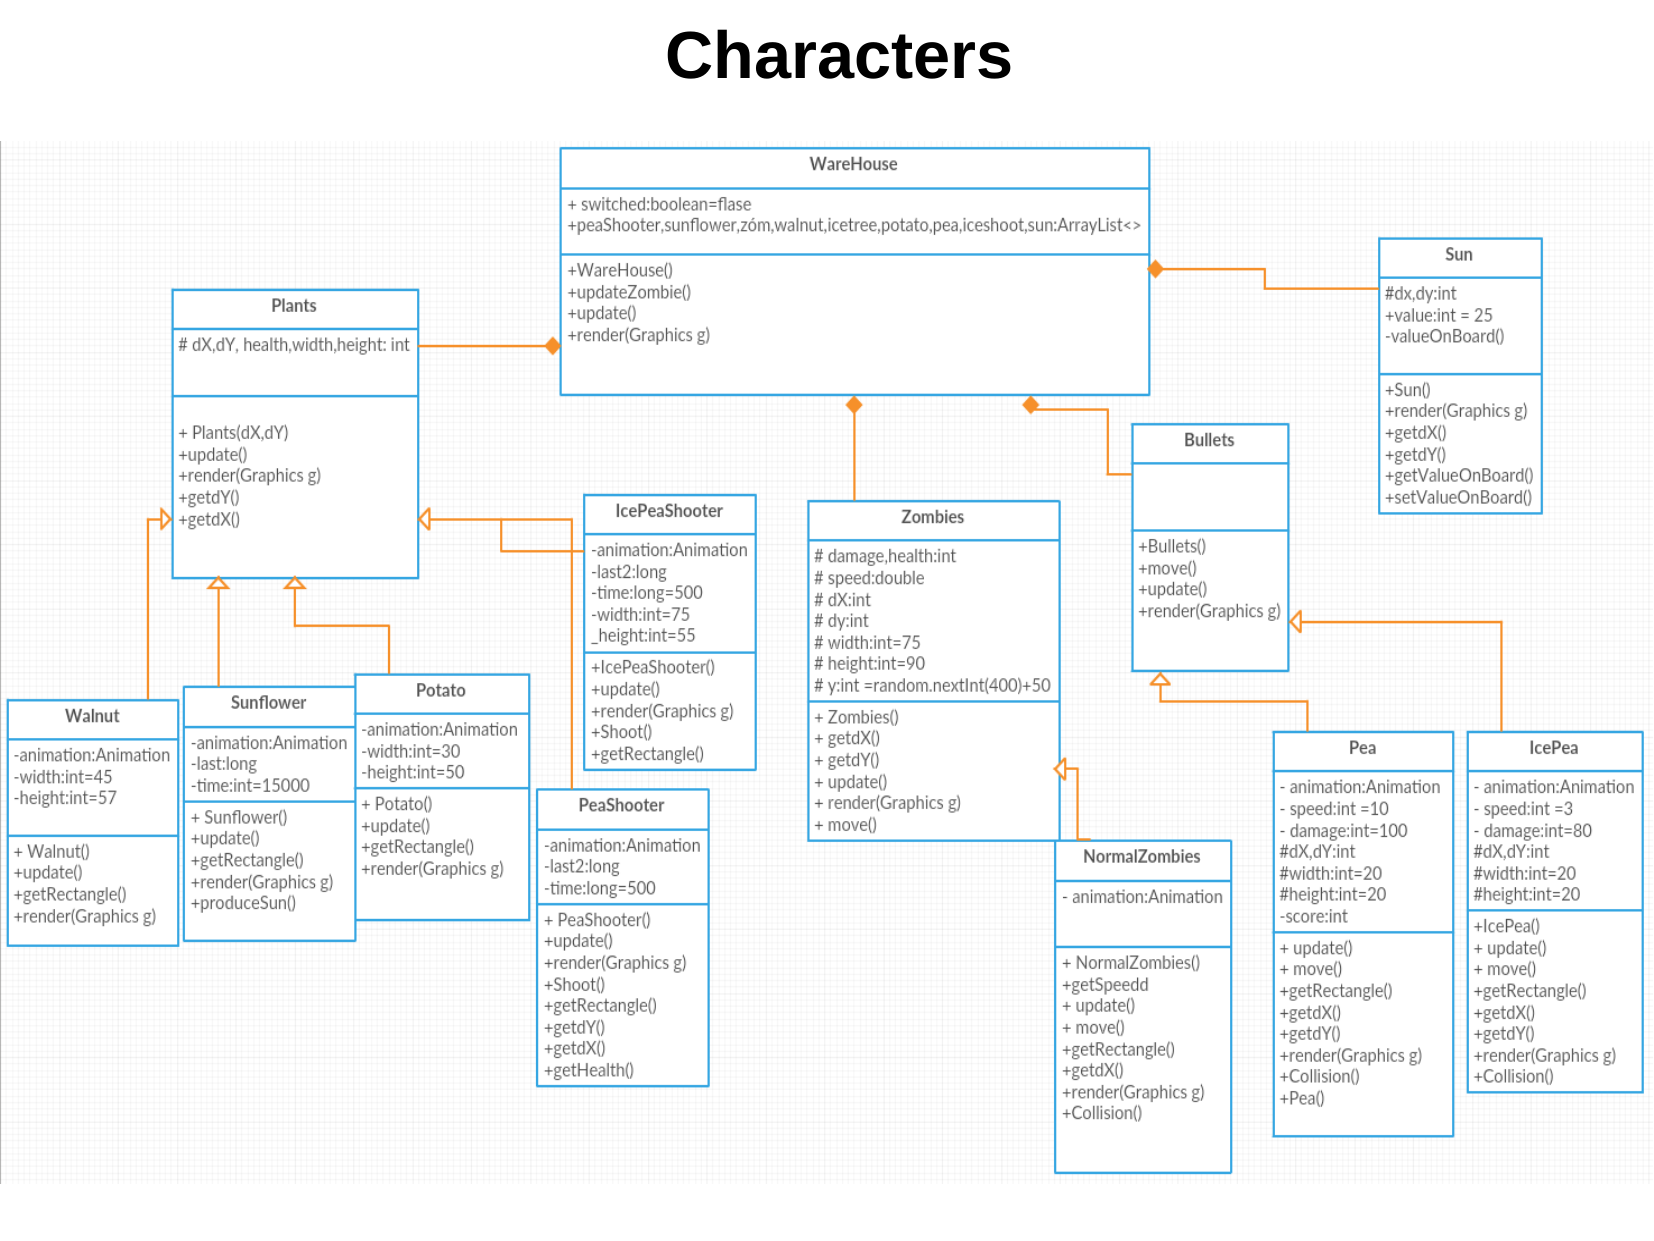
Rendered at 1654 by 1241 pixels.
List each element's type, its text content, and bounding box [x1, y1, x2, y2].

text_box Characters [95, 17, 1584, 118]
picture [0, 141, 1654, 1184]
